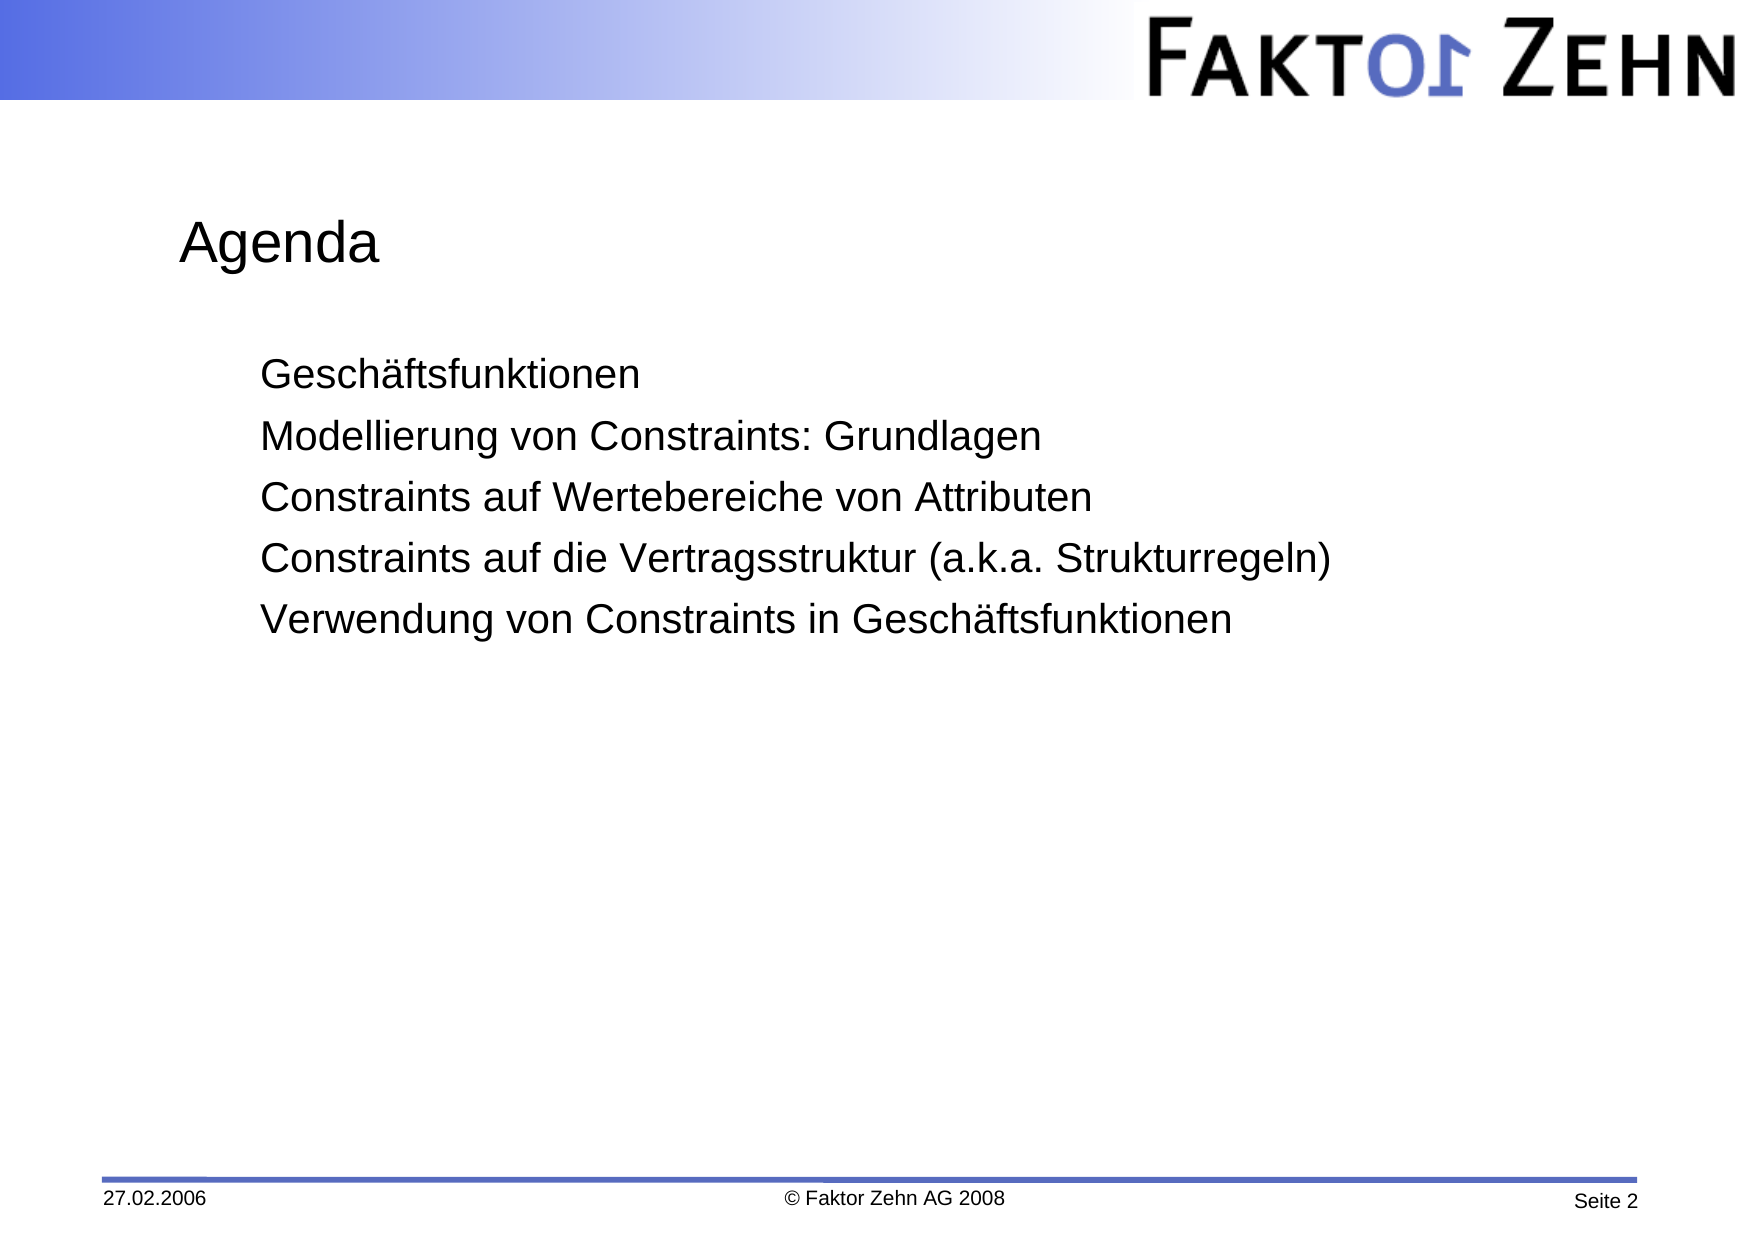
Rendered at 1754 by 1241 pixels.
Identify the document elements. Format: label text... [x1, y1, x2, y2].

list Geschäftsfunktionen Modellierung von Constraints: Grundlagen Constraints auf Wertebereiche von Attributen Constraints auf die Vertragsstruktur (a.k.a. Strukturregeln) Verwendung von Constraints in Geschäftsfunktionen [242, 351, 1489, 1058]
title Agenda [179, 191, 1577, 294]
picture [1133, 2, 1749, 105]
